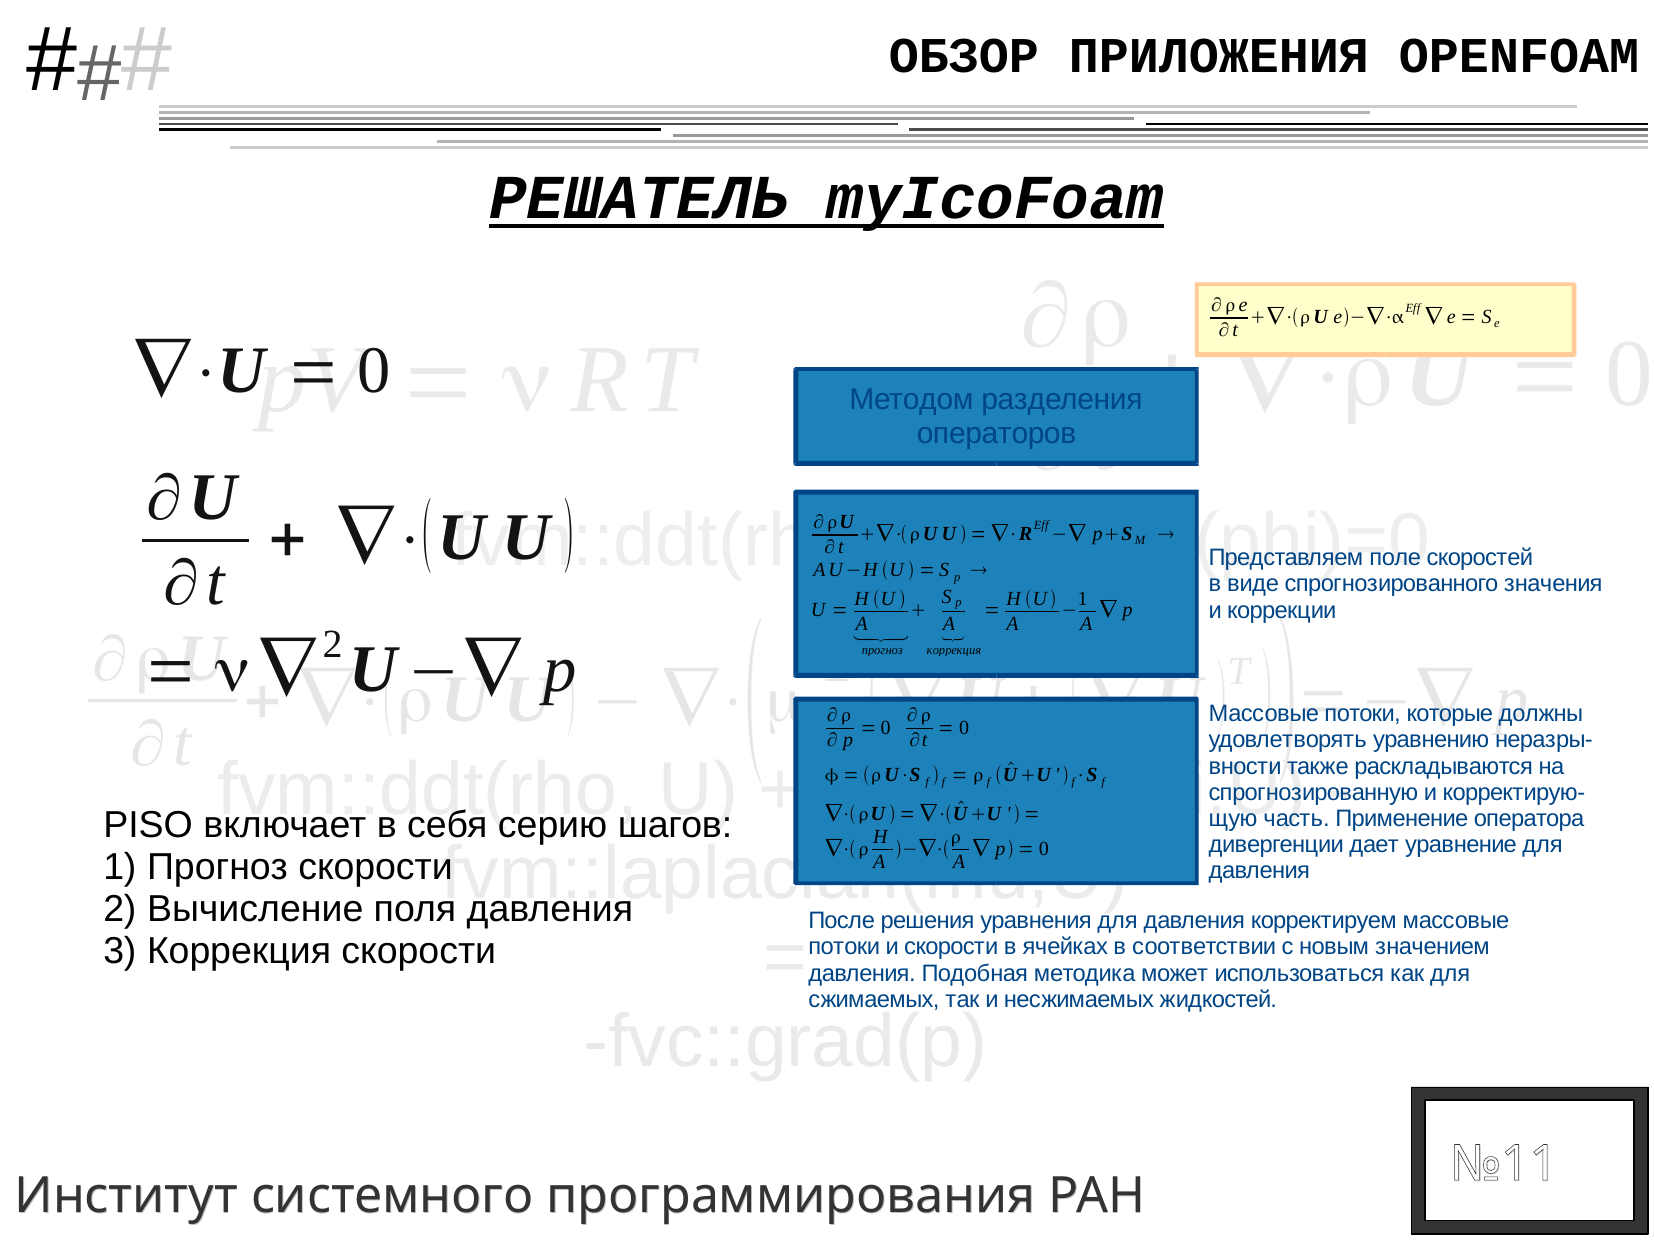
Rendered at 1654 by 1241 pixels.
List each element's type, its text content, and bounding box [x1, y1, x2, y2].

chart [129, 460, 583, 706]
chart [126, 333, 396, 408]
picture [779, 277, 1627, 1023]
text_box PISO включает в себя серию шагов: 1) Прогноз скорости 2) Вычисление поля давления 3) Коррекция скорости [88, 796, 749, 980]
title РЕШАТЕЛЬ myIcoFoam [0, 147, 1654, 257]
